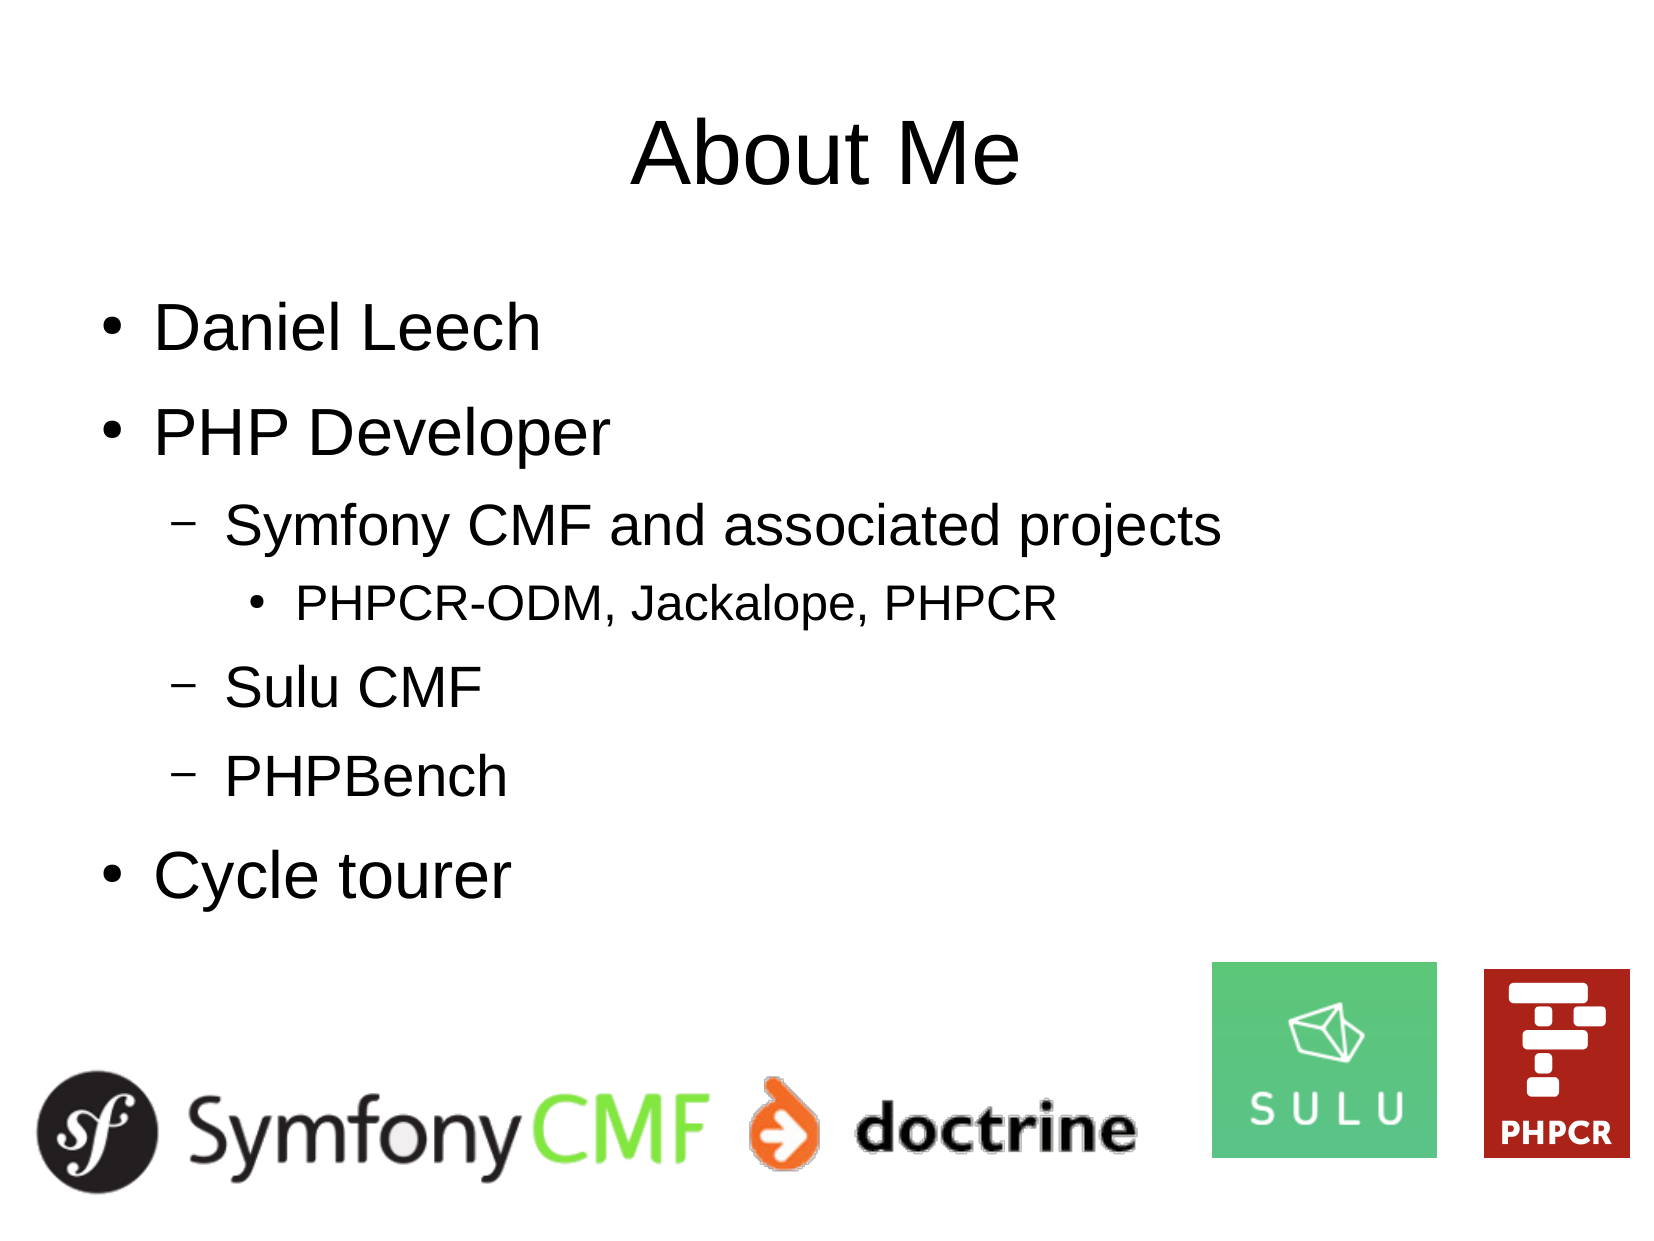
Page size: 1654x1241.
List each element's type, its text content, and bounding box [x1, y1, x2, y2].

picture [1484, 969, 1630, 1158]
list Daniel Leech PHP Developer Symfony CMF and associated projects PHPCR-ODM, Jackalope, PHPCR Sulu CMF PHPBench Cycle tourer [82, 290, 1571, 1010]
picture [26, 1062, 721, 1206]
picture [744, 1069, 1146, 1182]
title About Me [82, 49, 1571, 257]
picture [1212, 962, 1437, 1158]
